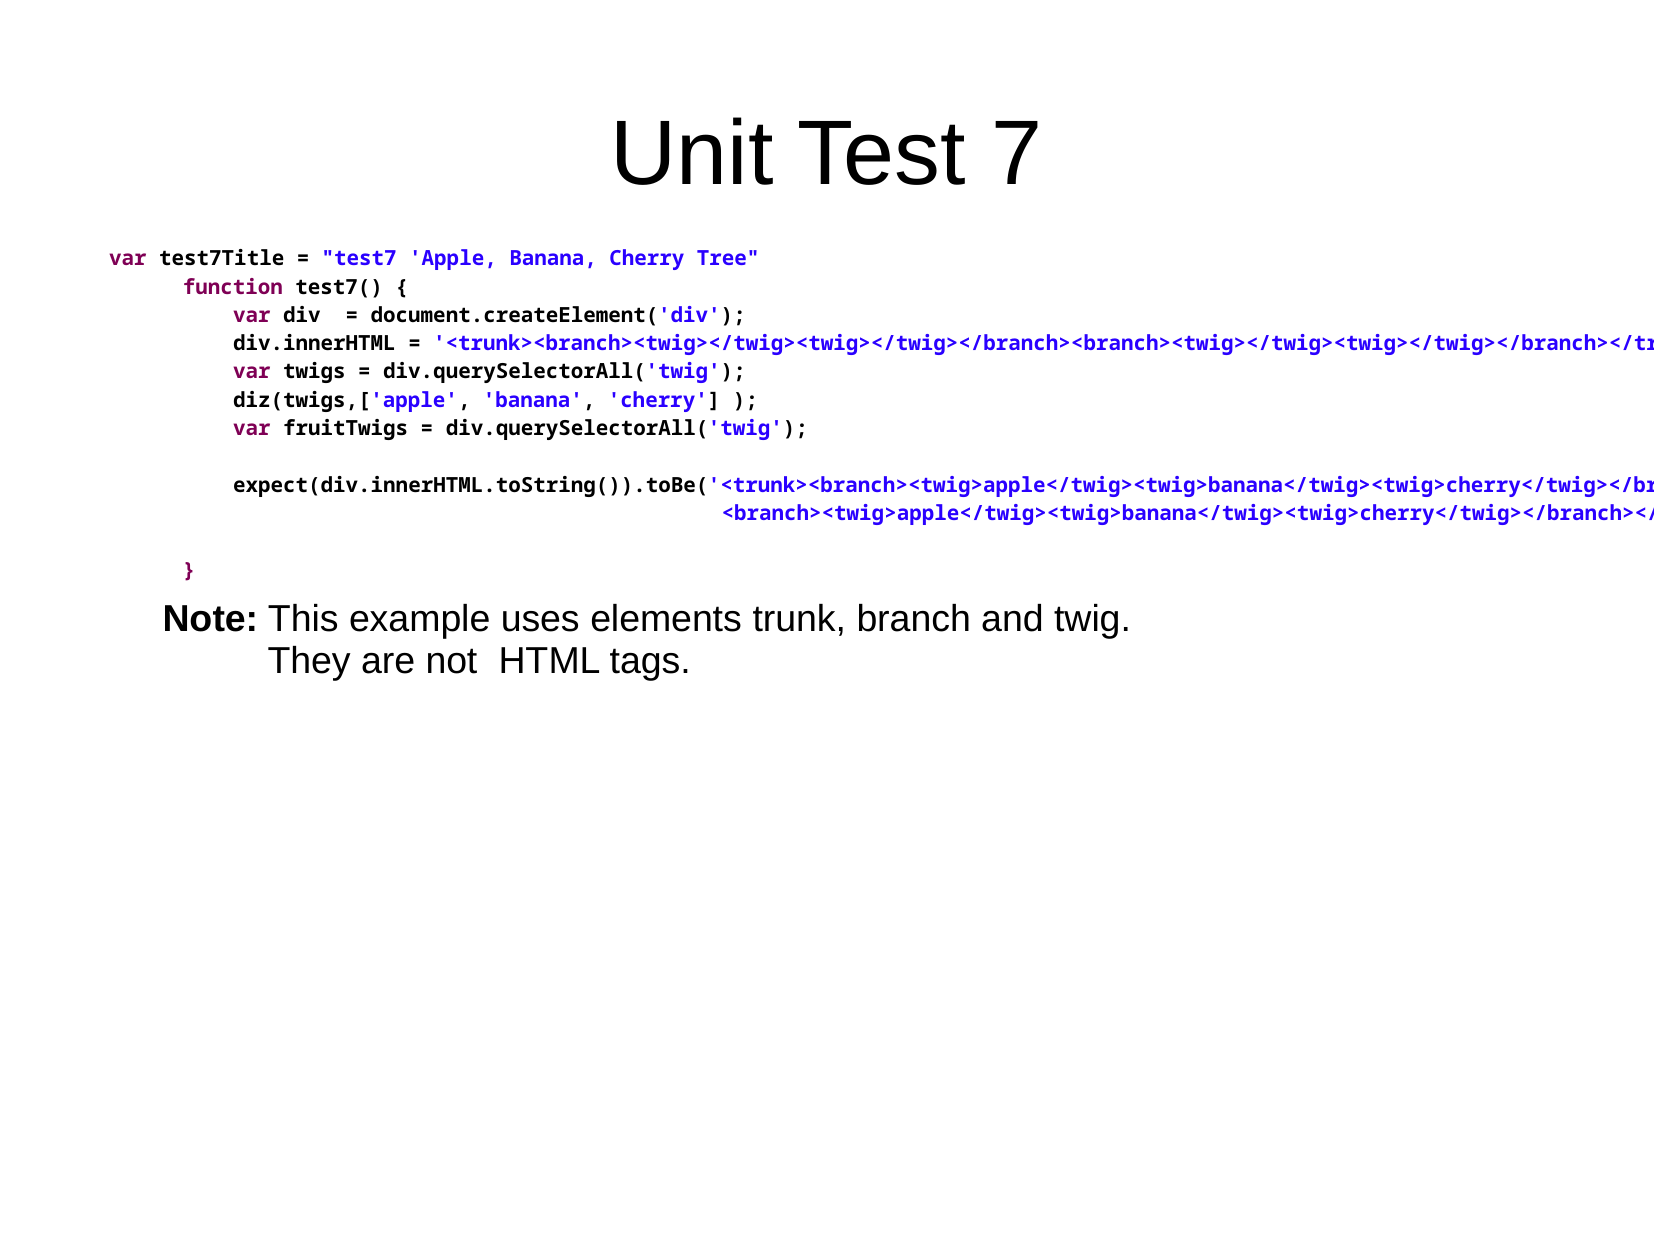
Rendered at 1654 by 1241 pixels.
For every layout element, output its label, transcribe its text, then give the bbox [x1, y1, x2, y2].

title Unit Test 7 [82, 49, 1571, 257]
text_box var test7Title = "test7 'Apple, Banana, Cherry Tree" function test7() { var div = document.createElement('div'); div.innerHTML = '<trunk><branch><twig></twig><twig></twig></branch><branch><twig></twig><twig></twig></branch></trunk>'; var twigs = div.querySelectorAll('twig'); diz(twigs,['apple', 'banana', 'cherry'] ); var fruitTwigs = div.querySelectorAll('twig'); expect(div.innerHTML.toString()).toBe('<trunk><branch><twig>apple</twig><twig>banana</twig><twig>cherry</twig></branch> <branch><twig>apple</twig><twig>banana</twig><twig>cherry</twig></branch></trunk>'); } [94, 236, 1654, 567]
text_box Note: This example uses elements trunk, branch and twig. They are not HTML tags. [147, 590, 1506, 691]
